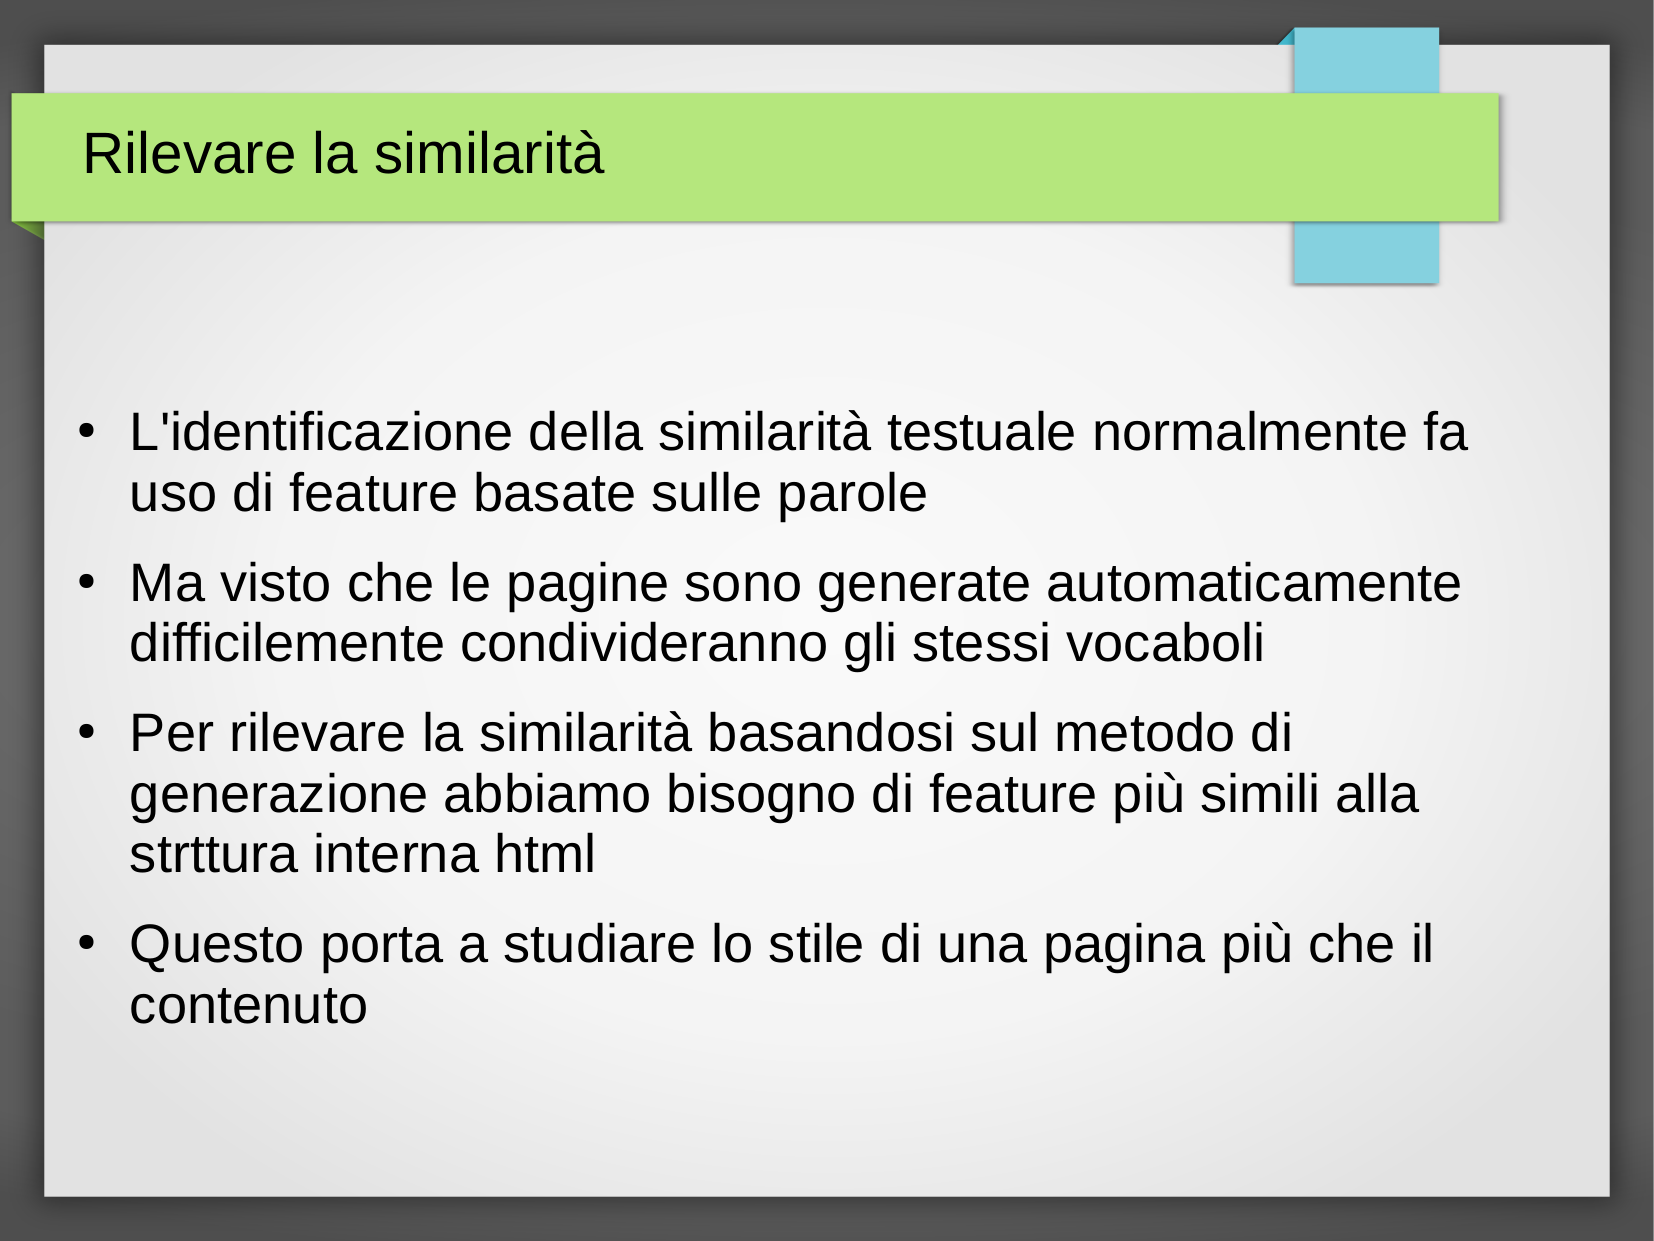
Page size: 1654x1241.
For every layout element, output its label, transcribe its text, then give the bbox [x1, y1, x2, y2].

title Rilevare la similarità [82, 94, 1477, 213]
picture [0, 0, 1654, 1241]
list L'identificazione della similarità testuale normalmente fa uso di feature basate sulle parole Ma visto che le pagine sono generate automaticamente difficilemente condivideranno gli stessi vocaboli Per rilevare la similarità basandosi sul metodo di generazione abbiamo bisogno di feature più simili alla strttura interna html Questo porta a studiare lo stile di una pagina più che il contenuto [59, 401, 1536, 1052]
